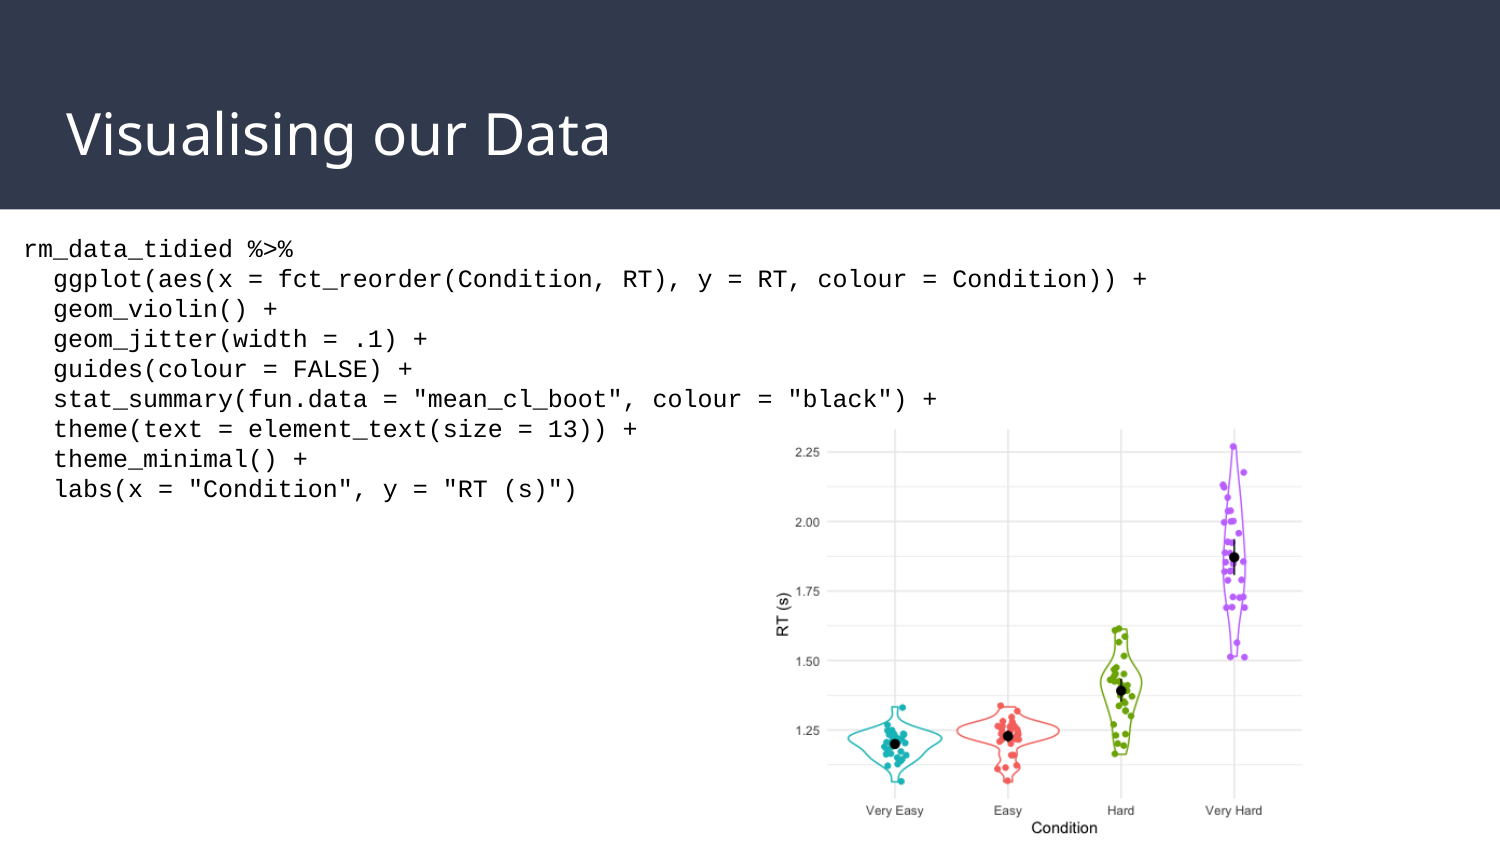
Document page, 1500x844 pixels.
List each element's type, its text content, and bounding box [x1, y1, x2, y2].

title Visualising our Data [51, 82, 1449, 185]
picture [769, 421, 1310, 844]
text_box rm_data_tidied %>% ggplot(aes(x = fct_reorder(Condition, RT), y = RT, colour = Condition)) + geom_violin() + geom_jitter(width = .1) + guides(colour = FALSE) + stat_summary(fun.data = "mean_cl_boot", colour = "black") + theme(text = element_text(size = 13)) + theme_minimal() + labs(x = "Condition", y = "RT (s)") [8, 217, 1169, 687]
